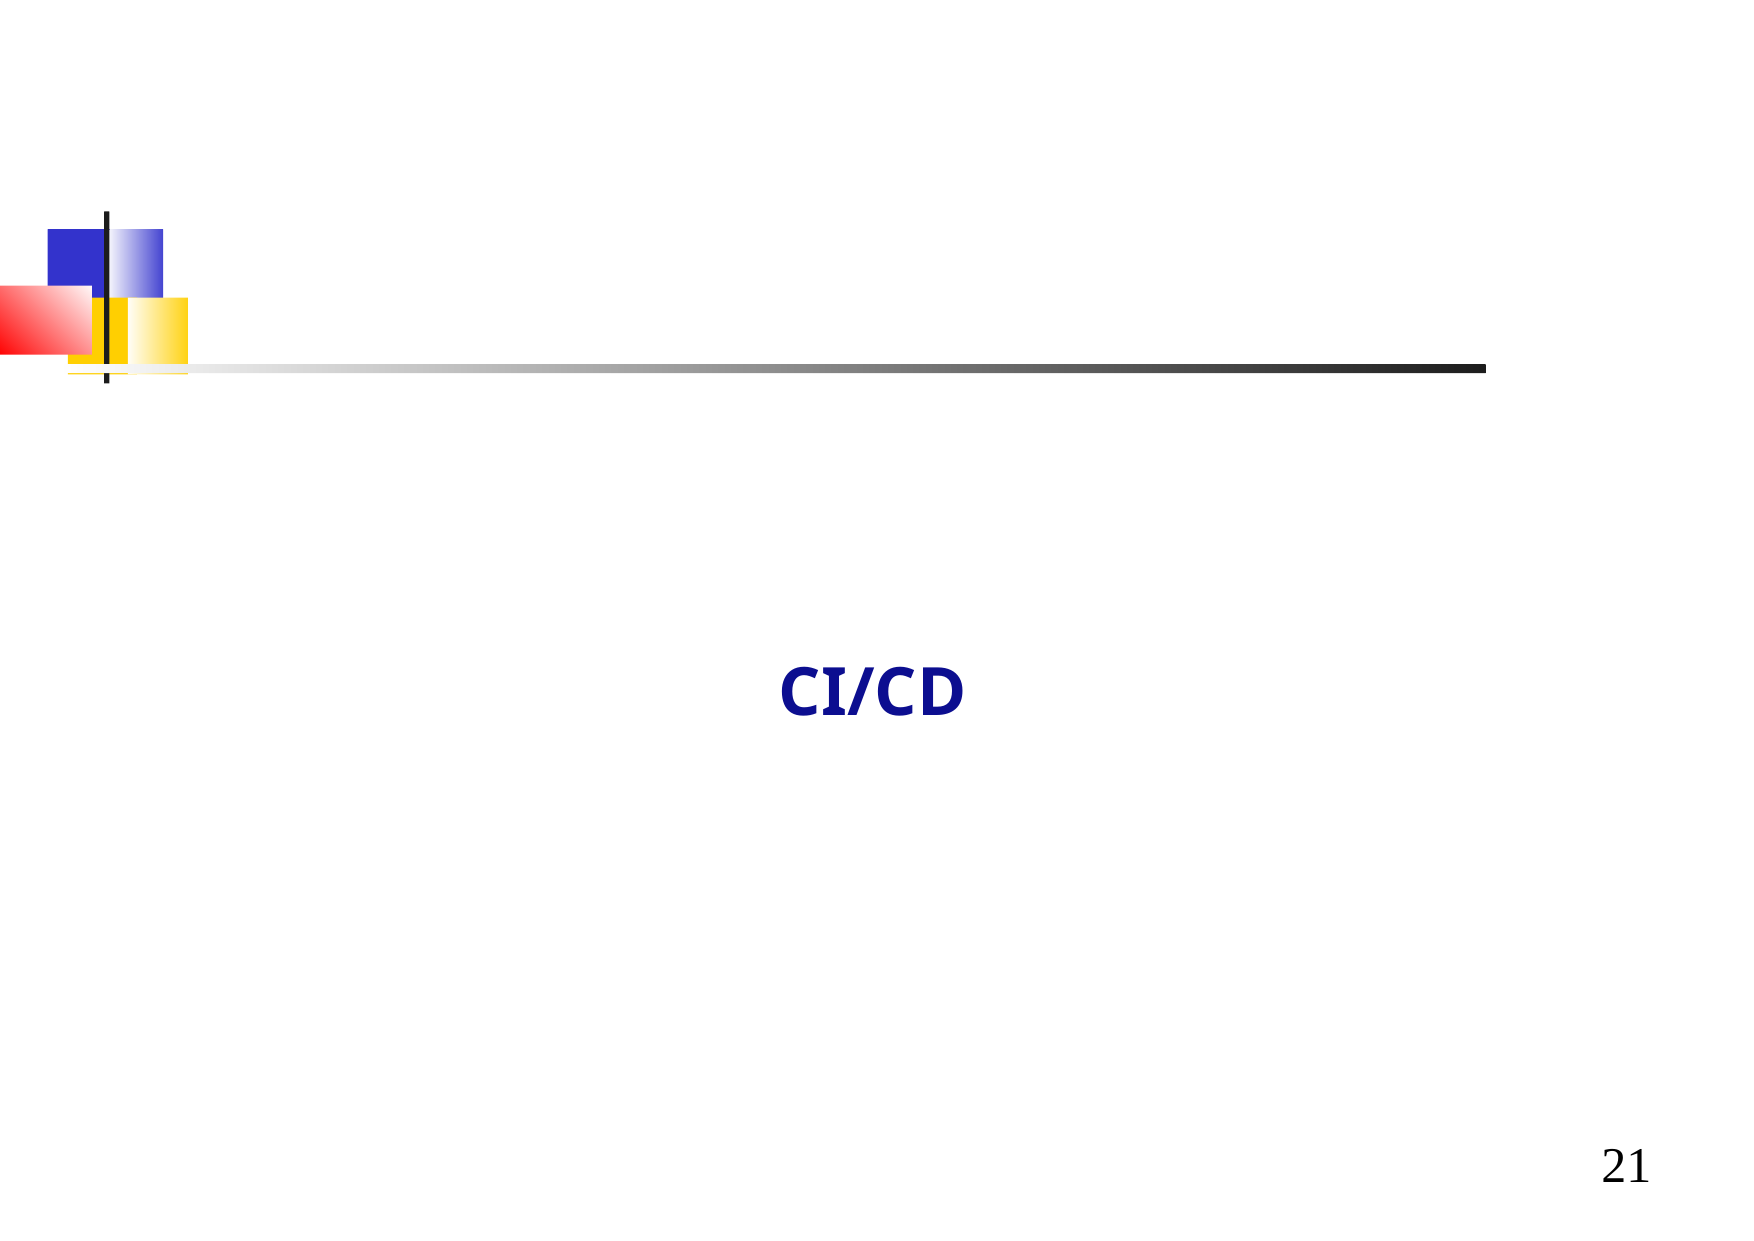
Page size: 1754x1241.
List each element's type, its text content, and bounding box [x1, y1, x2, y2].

subtitle CI/CD [179, 371, 1567, 1091]
